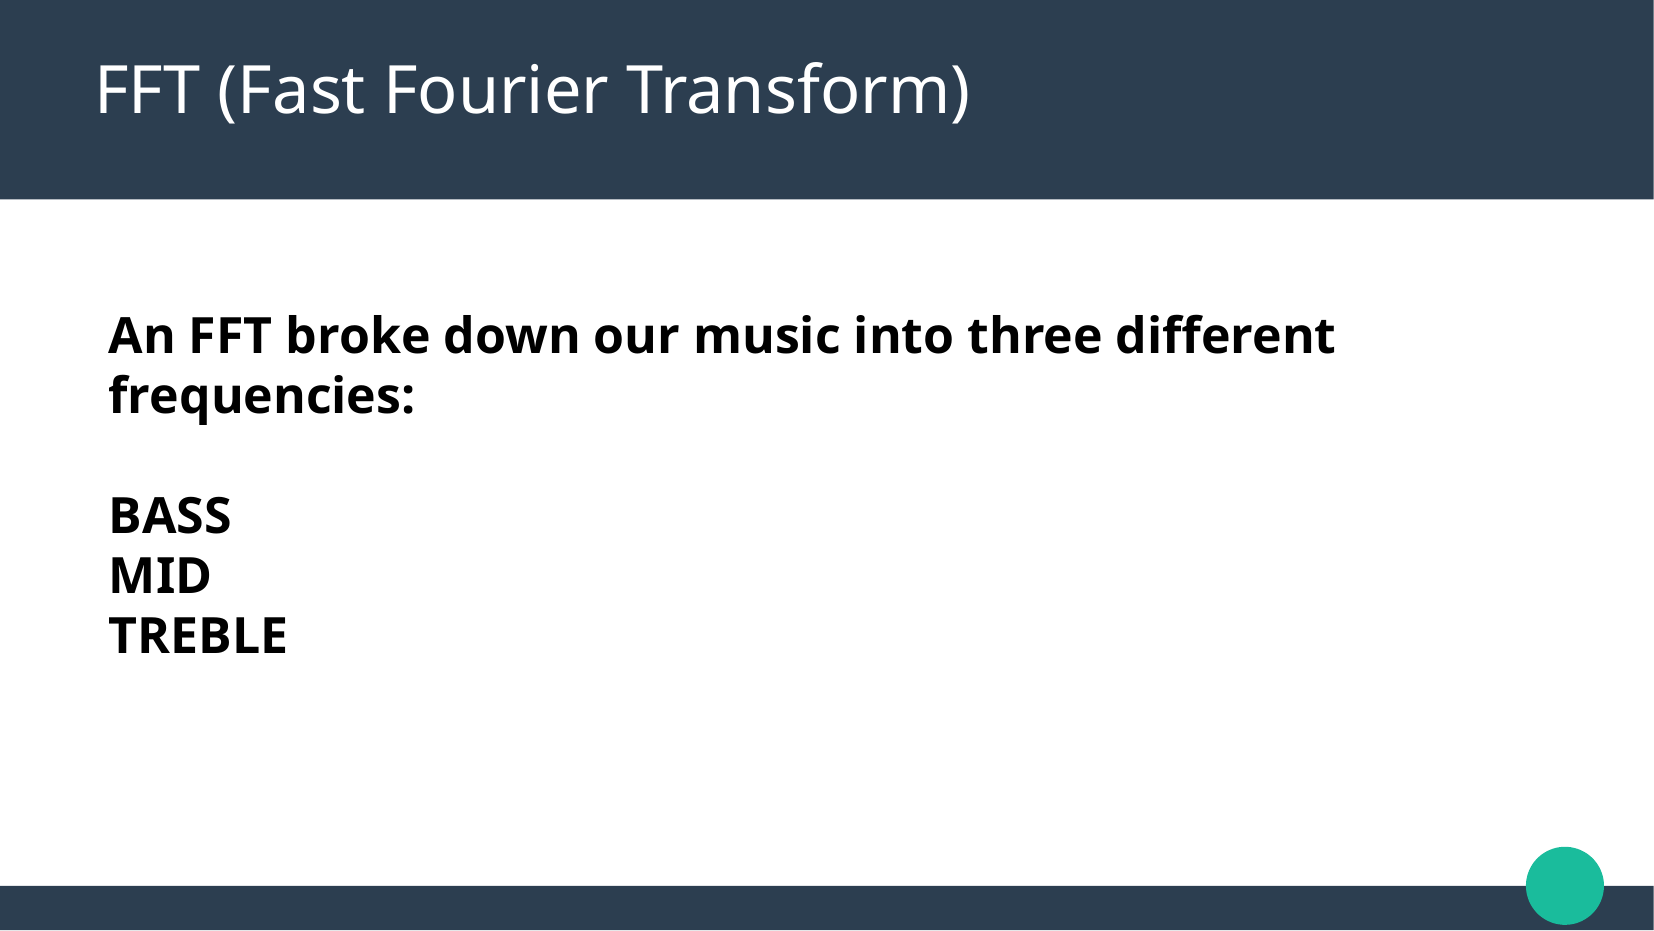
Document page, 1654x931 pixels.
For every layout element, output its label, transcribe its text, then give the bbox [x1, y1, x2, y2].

text_box An FFT broke down our music into three different frequencies: BASS MID TREBLE [93, 295, 1588, 675]
text_box FFT (Fast Fourier Transform) [79, 39, 1563, 136]
